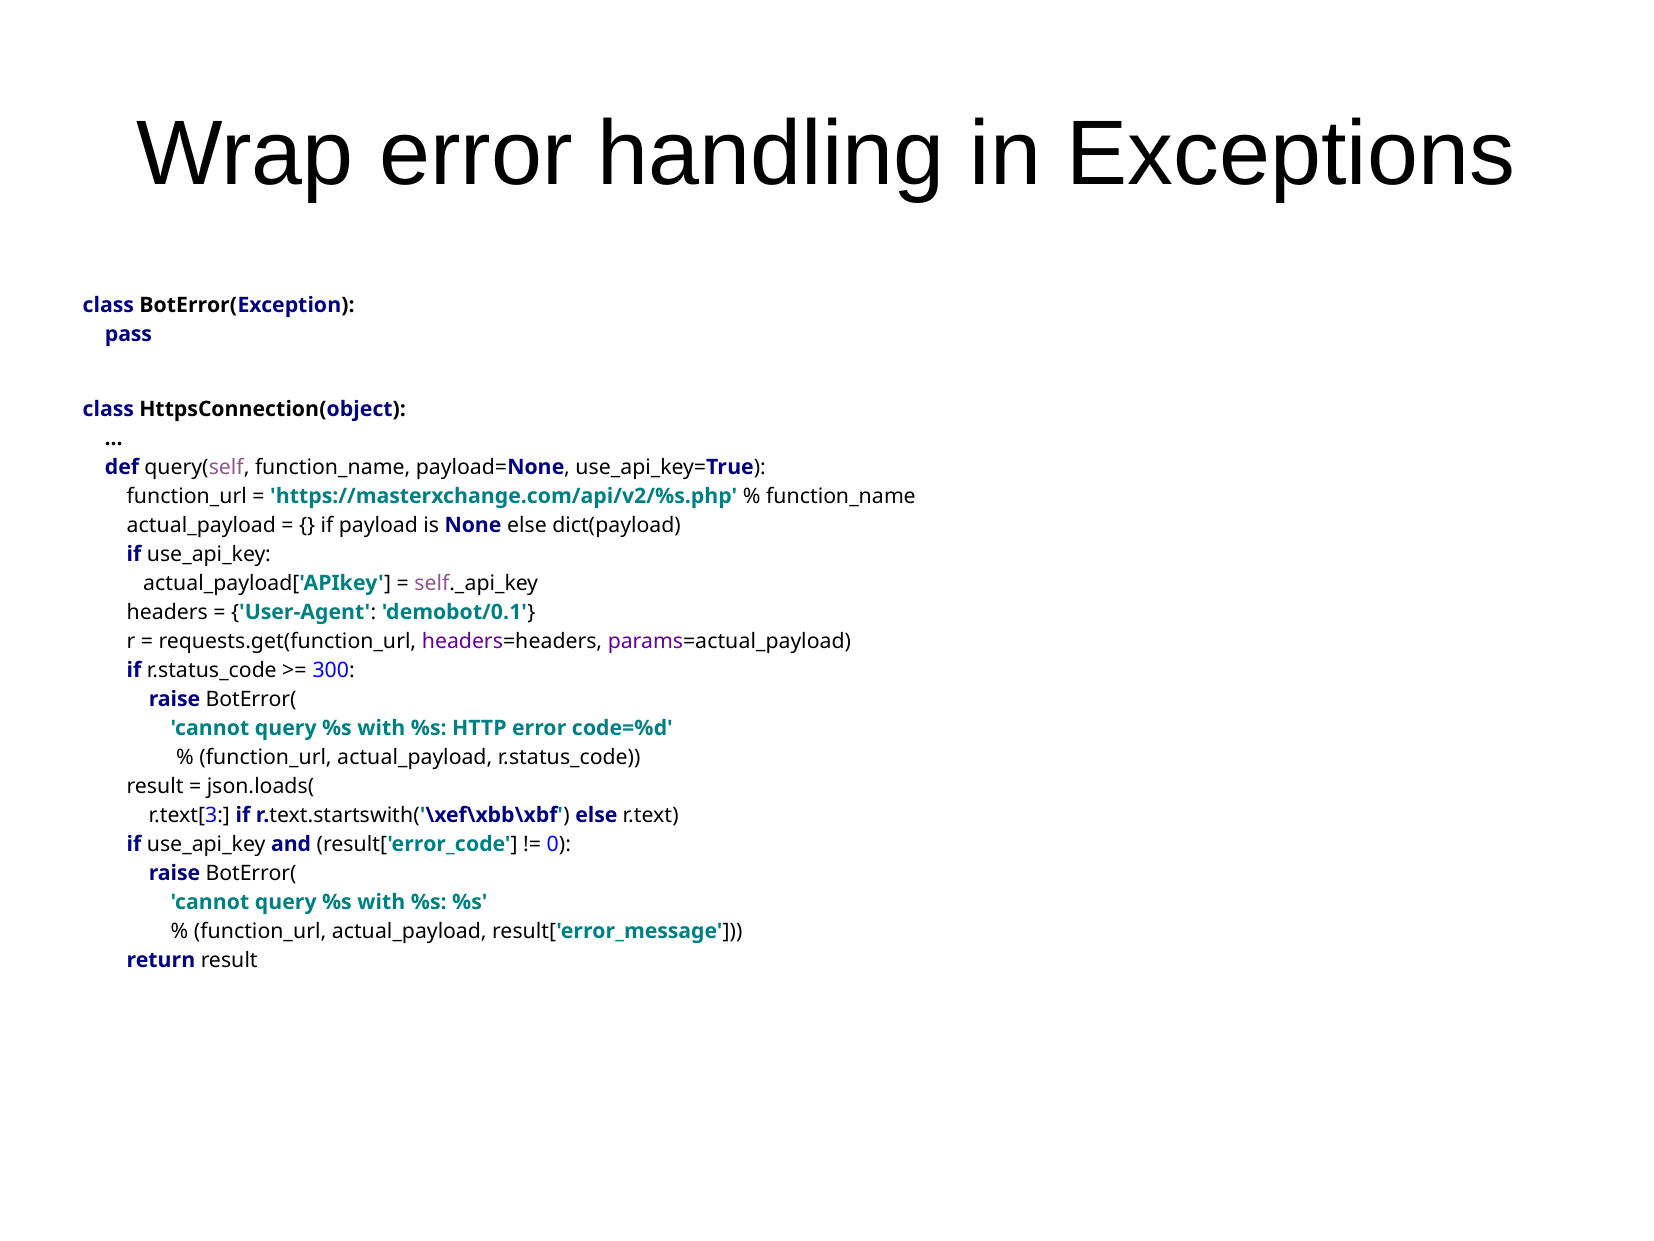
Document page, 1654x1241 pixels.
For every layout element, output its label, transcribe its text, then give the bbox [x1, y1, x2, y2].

list class BotError(Exception): pass class HttpsConnection(object): ... def query(self, function_name, payload=None, use_api_key=True): function_url = 'https://masterxchange.com/api/v2/%s.php' % function_name actual_payload = {} if payload is None else dict(payload) if use_api_key: actual_payload['APIkey'] = self._api_key headers = {'User-Agent': 'demobot/0.1'} r = requests.get(function_url, headers=headers, params=actual_payload) if r.status_code >= 300: raise BotError( 'cannot query %s with %s: HTTP error code=%d' % (function_url, actual_payload, r.status_code)) result = json.loads( r.text[3:] if r.text.startswith('\xef\xbb\xbf') else r.text) if use_api_key and (result['error_code'] != 0): raise BotError( 'cannot query %s with %s: %s' % (function_url, actual_payload, result['error_message'])) return result [82, 290, 1571, 1010]
title Wrap error handling in Exceptions [82, 49, 1571, 257]
